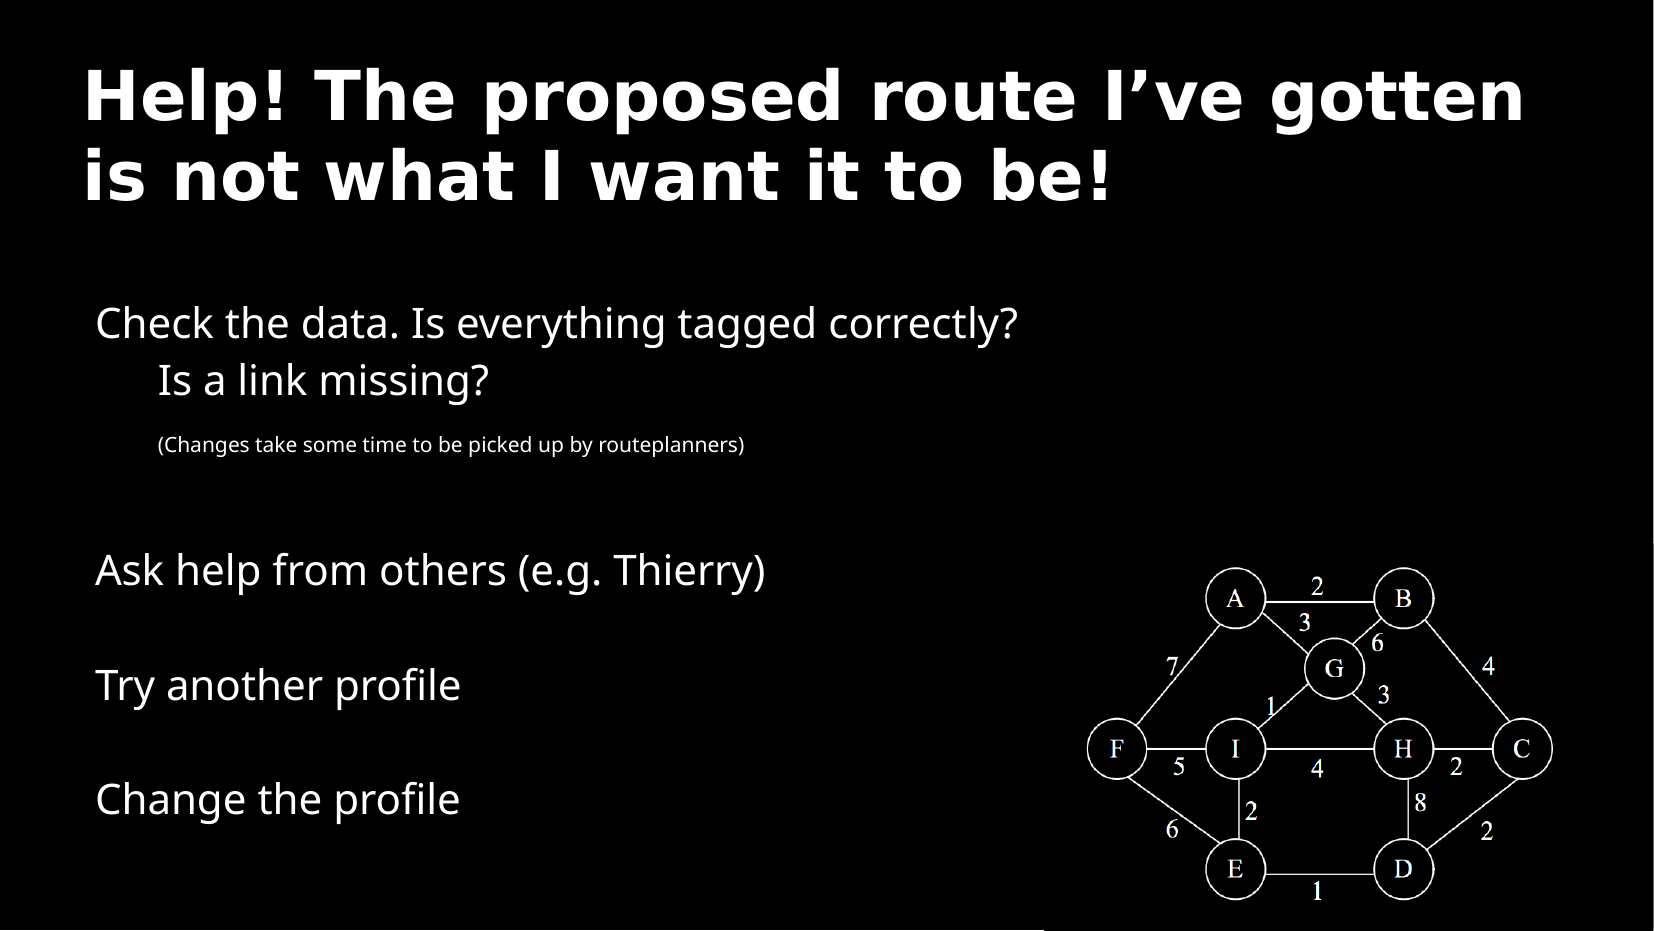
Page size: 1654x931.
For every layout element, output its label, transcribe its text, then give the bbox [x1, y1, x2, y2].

picture [1044, 543, 1654, 931]
title Help! The proposed route I’ve gotten is not what I want it to be! [82, 56, 1571, 217]
list Check the data. Is everything tagged correctly? Is a link missing? (Changes take some time to be picked up by routeplanners) Ask help from others (e.g. Thierry) Try another profile Change the profile [35, 217, 1524, 827]
